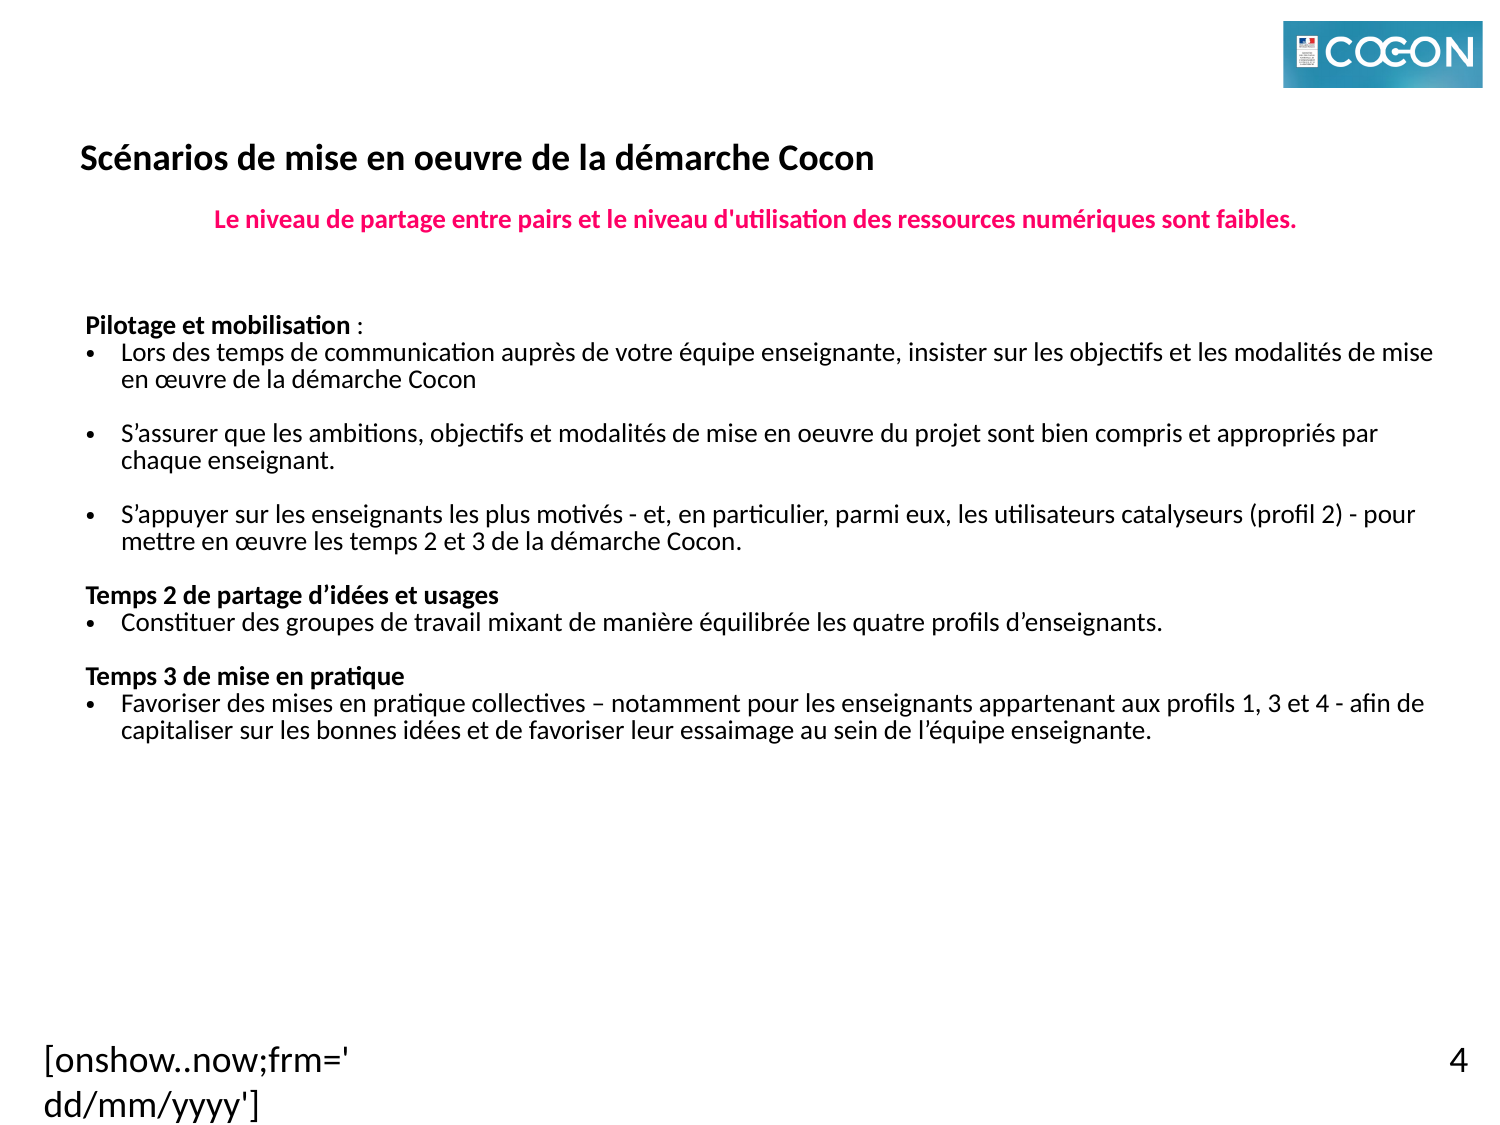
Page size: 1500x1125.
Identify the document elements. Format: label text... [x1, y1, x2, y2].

picture [1283, 21, 1483, 88]
text_box Pilotage et mobilisation : Lors des temps de communication auprès de votre équipe enseignante, insister sur les objectifs et les modalités de mise en œuvre de la démarche Cocon S’assurer que les ambitions, objectifs et modalités de mise en oeuvre du projet sont bien compris et appropriés par chaque enseignant. S’appuyer sur les enseignants les plus motivés - et, en particulier, parmi eux, les utilisateurs catalyseurs (profil 2) - pour mettre en œuvre les temps 2 et 3 de la démarche Cocon. Temps 2 de partage d’idées et usages Constituer des groupes de travail mixant de manière équilibrée les quatre profils d’enseignants. Temps 3 de mise en pratique Favoriser des mises en pratique collectives – notamment pour les enseignants appartenant aux profils 1, 3 et 4 - afin de capitaliser sur les bonnes idées et de favoriser leur essaimage au sein de l’équipe enseignante. [70, 307, 1477, 851]
slide_number [onshow..now;frm='dd/mm/yyyy'] [28, 1027, 367, 1088]
title Scénarios de mise en oeuvre de la démarche Cocon [65, 130, 1459, 189]
text_box Le niveau de partage entre pairs et le niveau d'utilisation des ressources numériques sont faibles. [82, 200, 1430, 249]
slide_number <numéro> [1145, 1027, 1484, 1088]
